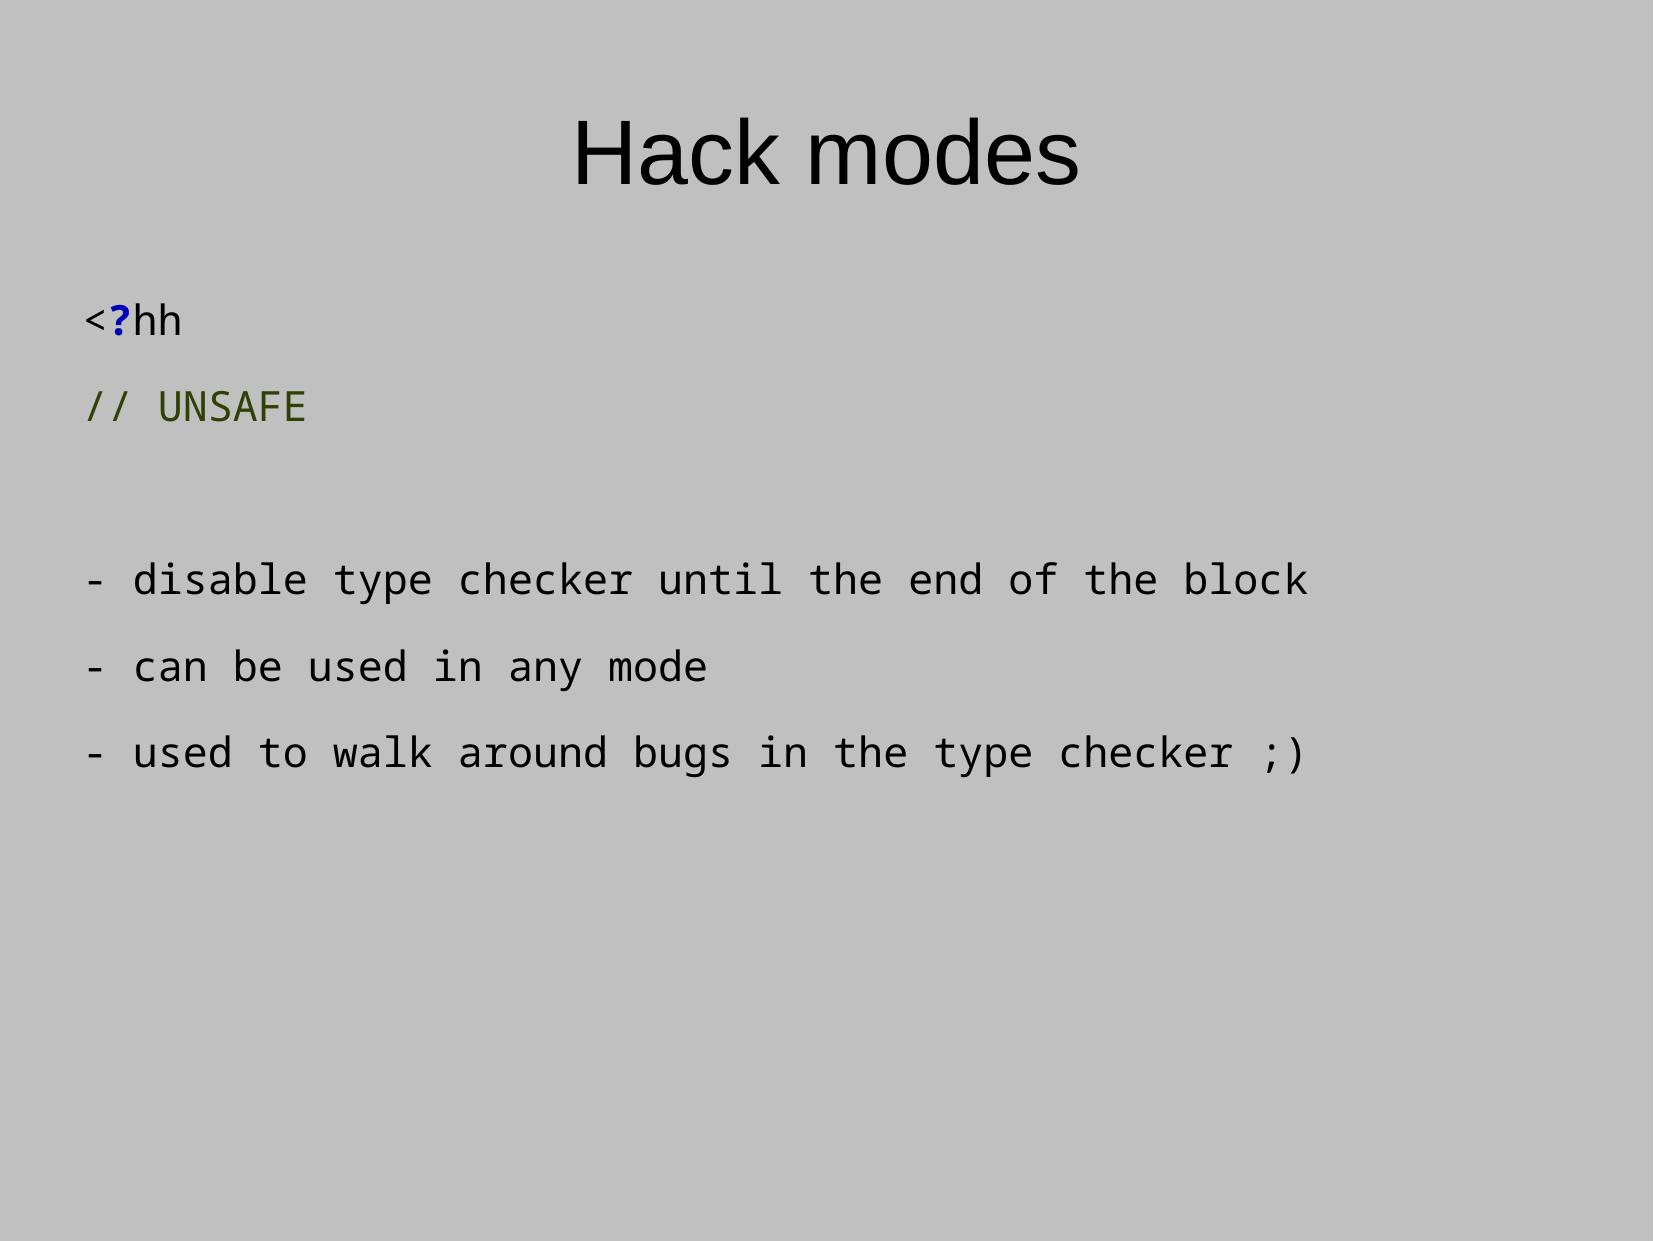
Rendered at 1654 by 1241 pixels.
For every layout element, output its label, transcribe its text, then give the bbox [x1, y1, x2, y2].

title Hack modes [82, 49, 1571, 257]
list <?hh // UNSAFE - disable type checker until the end of the block - can be used in any mode - used to walk around bugs in the type checker ;) [82, 290, 1571, 1010]
